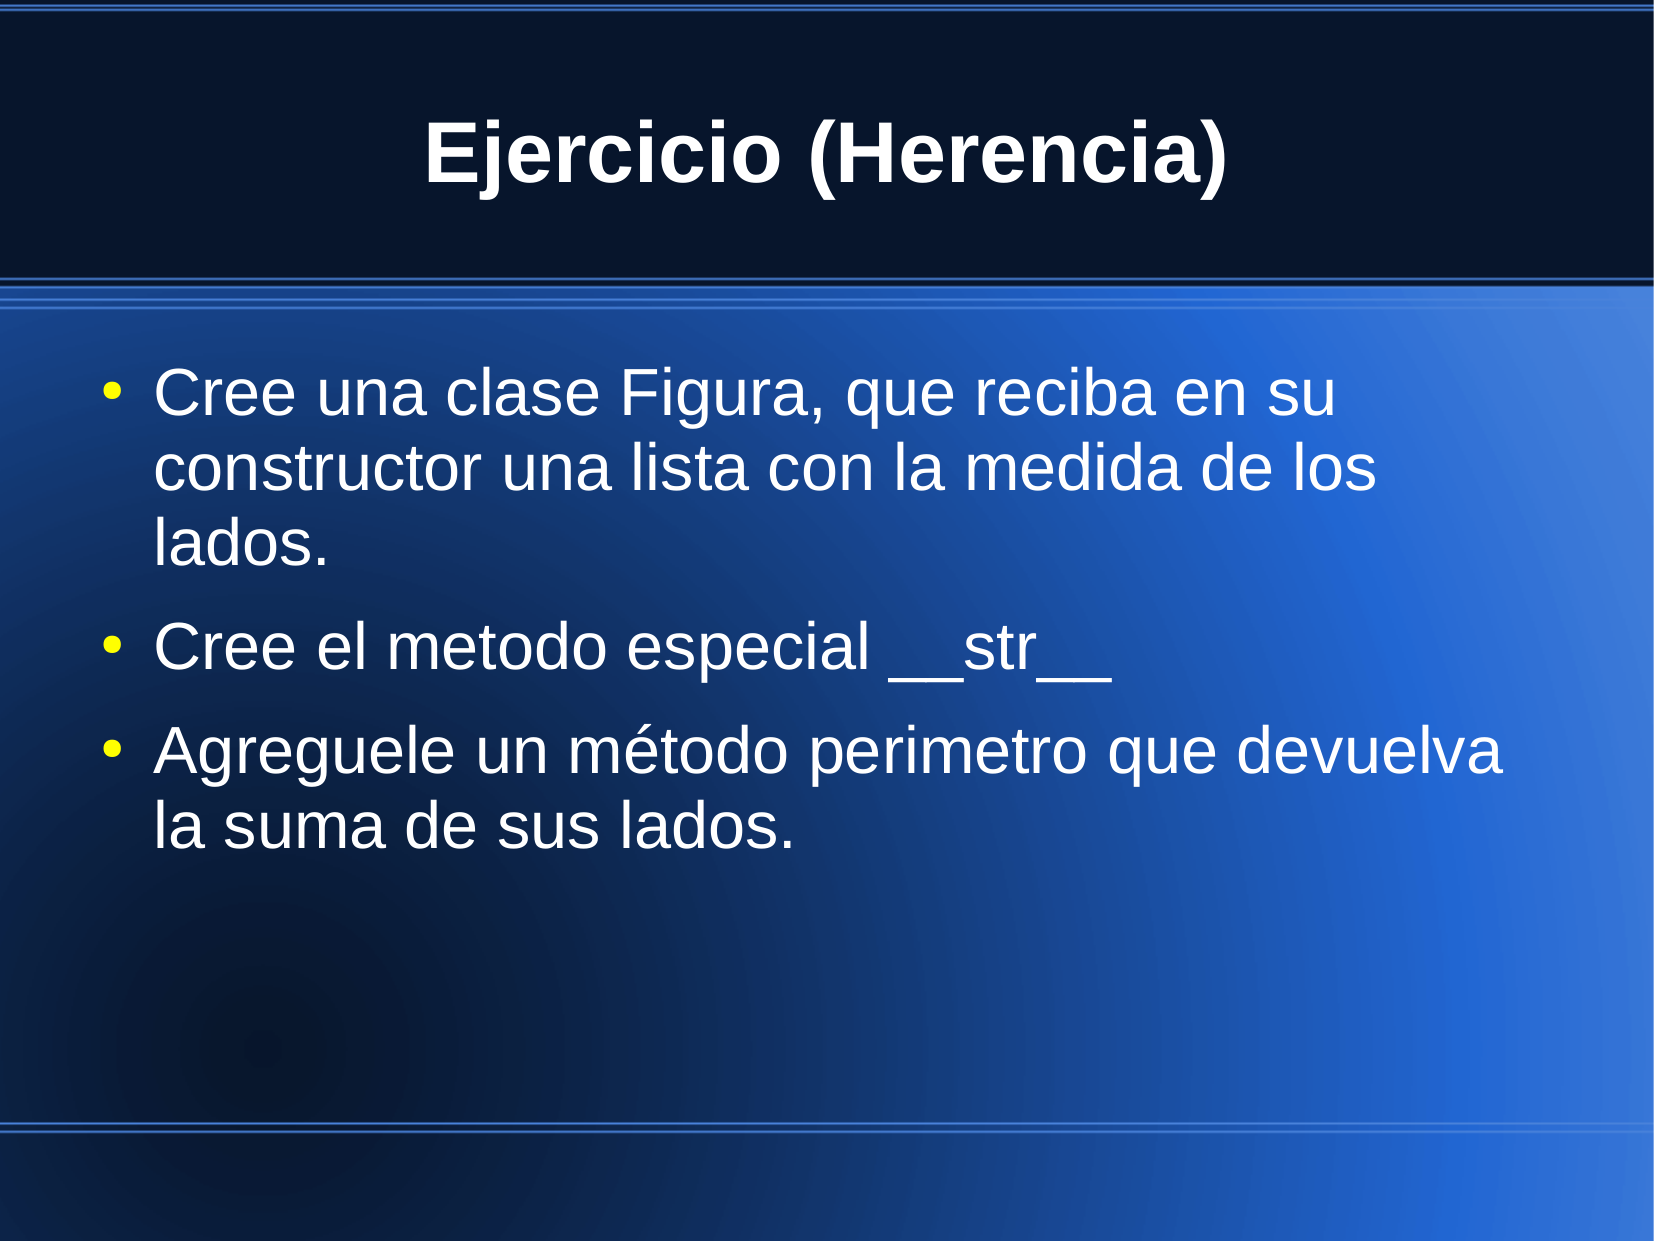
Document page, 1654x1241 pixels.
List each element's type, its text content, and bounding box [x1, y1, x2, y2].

title Ejercicio (Herencia) [82, 49, 1571, 257]
list Cree una clase Figura, que reciba en su constructor una lista con la medida de los lados. Cree el metodo especial __str__ Agreguele un método perimetro que devuelva la suma de sus lados. [82, 355, 1571, 1075]
picture [0, 0, 1654, 1241]
